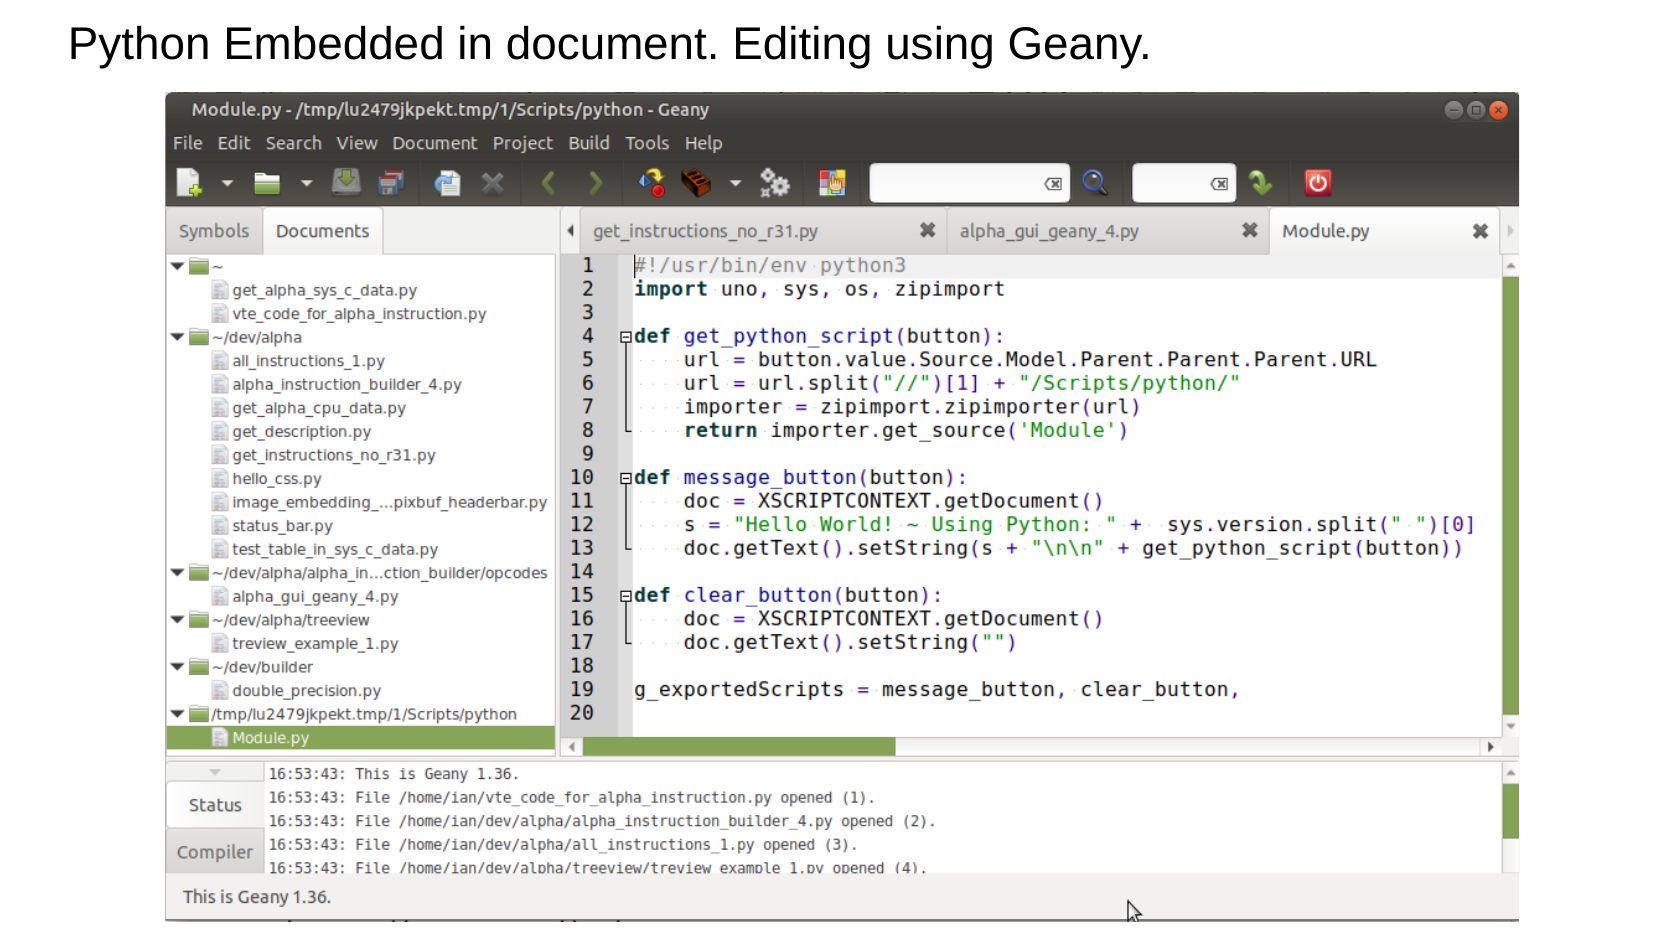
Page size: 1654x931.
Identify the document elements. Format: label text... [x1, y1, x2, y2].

subtitle Python Embedded in document. Editing using Geany. [67, 17, 1557, 172]
picture [165, 92, 1520, 922]
